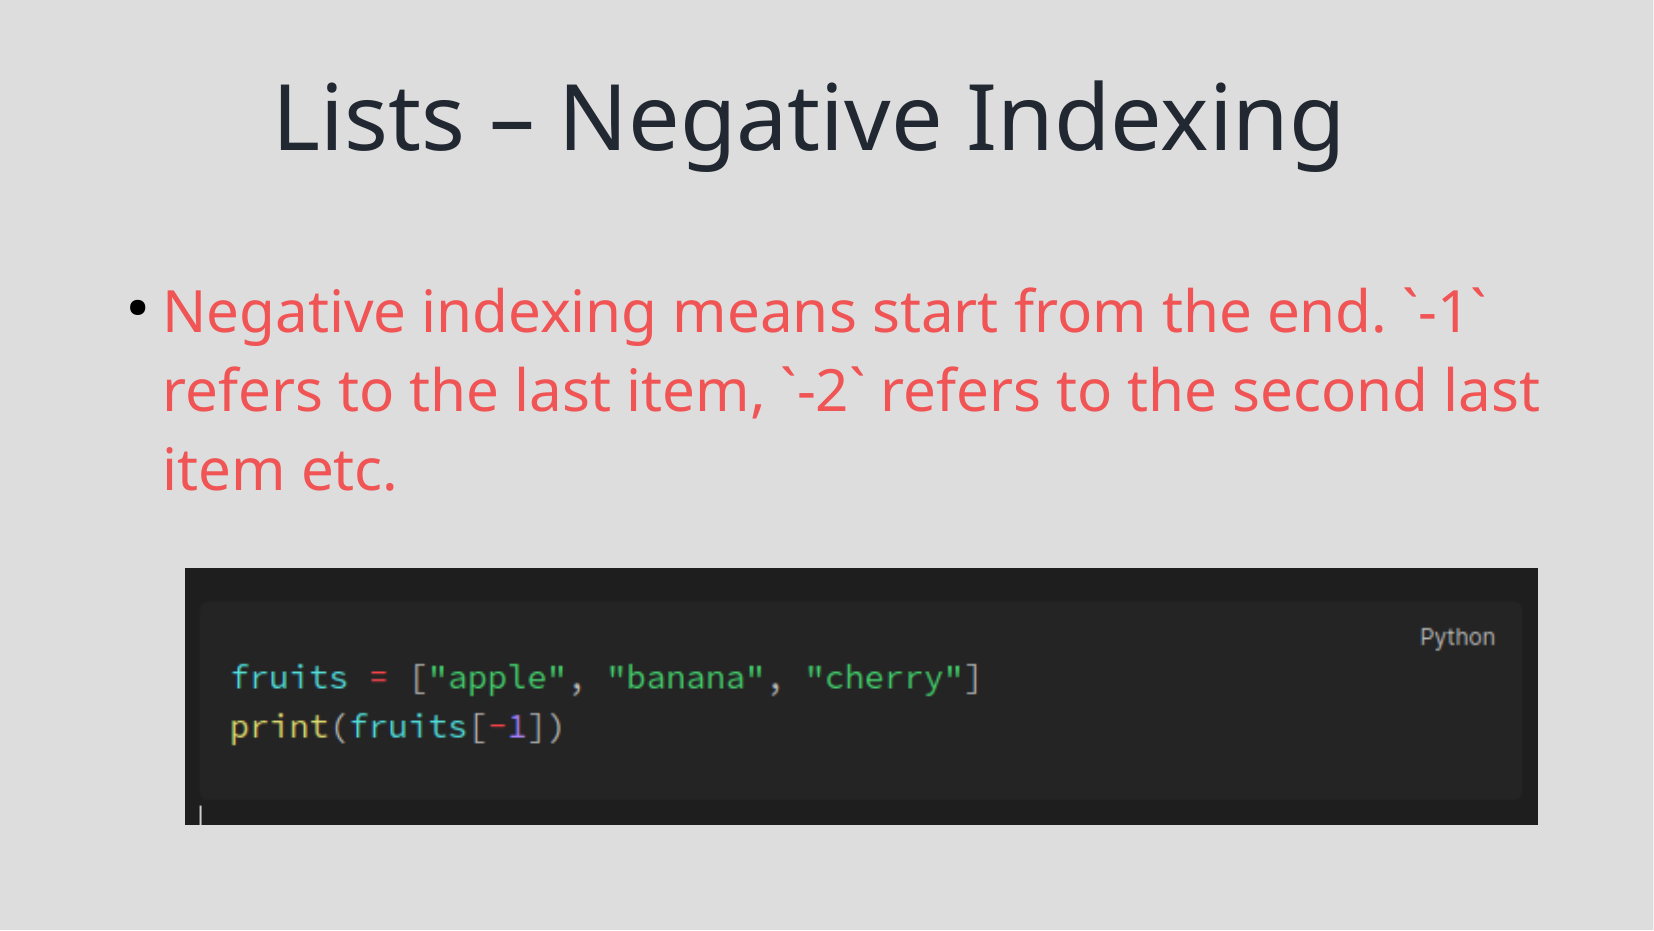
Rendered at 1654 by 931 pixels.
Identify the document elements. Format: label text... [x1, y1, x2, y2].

title Lists – Negative Indexing [82, 37, 1538, 193]
text_box Negative indexing means start from the end. `-1` refers to the last item, `-2` refers to the second last item etc. [112, 262, 1613, 494]
picture [185, 568, 1538, 826]
